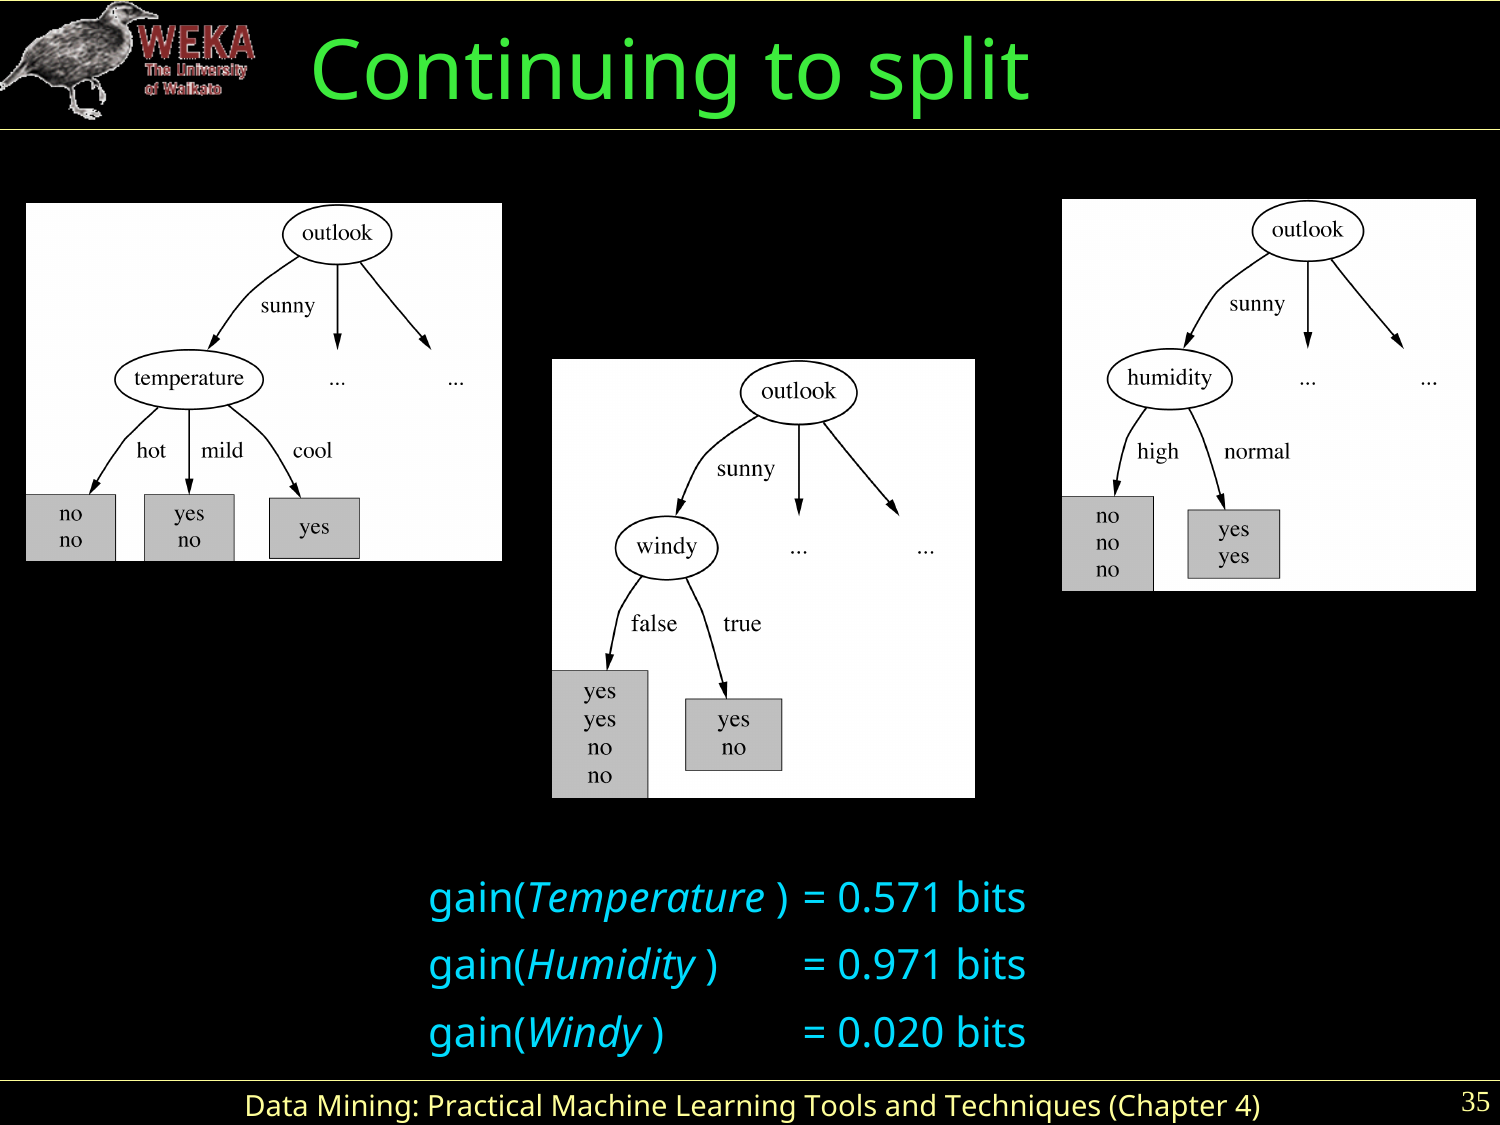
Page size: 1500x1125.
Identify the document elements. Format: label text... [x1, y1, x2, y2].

picture [1062, 199, 1476, 591]
text_box gain(Temperature ) = 0.571 bits gain(Humidity ) = 0.971 bits gain(Windy ) = 0.020 bits [413, 860, 1175, 950]
picture [26, 203, 502, 562]
picture [0, 1, 266, 129]
title Continuing to split [295, 0, 1500, 148]
picture [552, 359, 975, 798]
